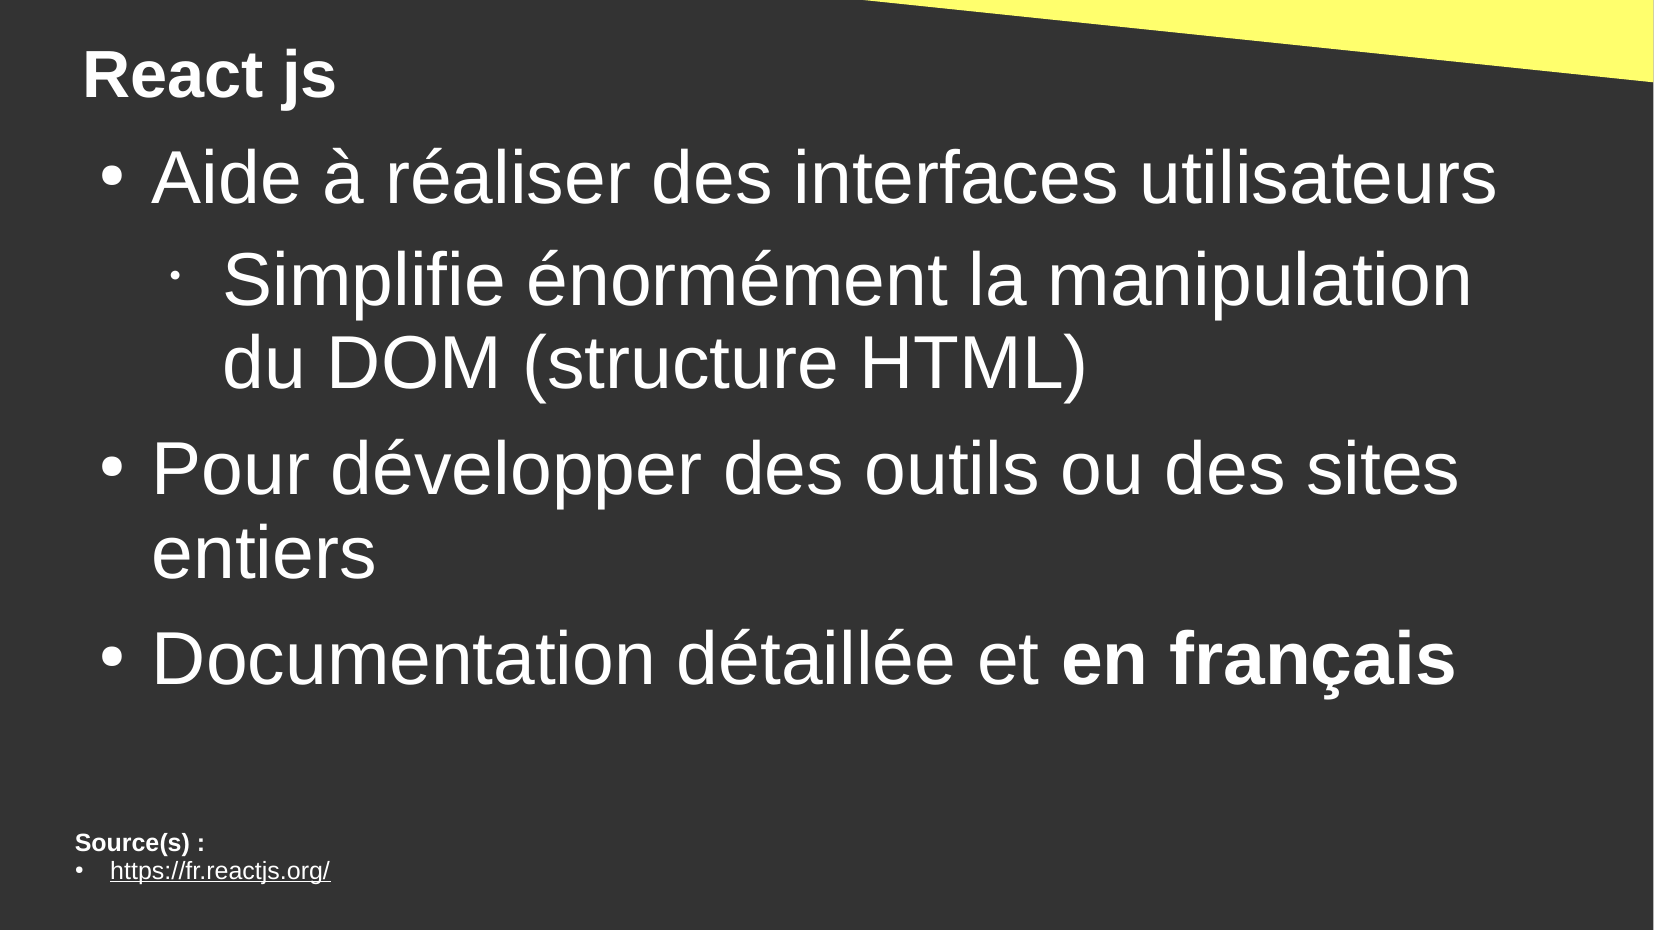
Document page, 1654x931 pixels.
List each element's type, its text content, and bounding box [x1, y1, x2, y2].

list Aide à réaliser des interfaces utilisateurs Simplifie énormément la manipulation du DOM (structure HTML) Pour développer des outils ou des sites entiers Documentation détaillée et en français [80, 135, 1569, 792]
text_box Source(s) : https://fr.reactjs.org/ [60, 821, 1546, 906]
text_box [863, 0, 1654, 83]
title React js [82, 37, 1571, 114]
